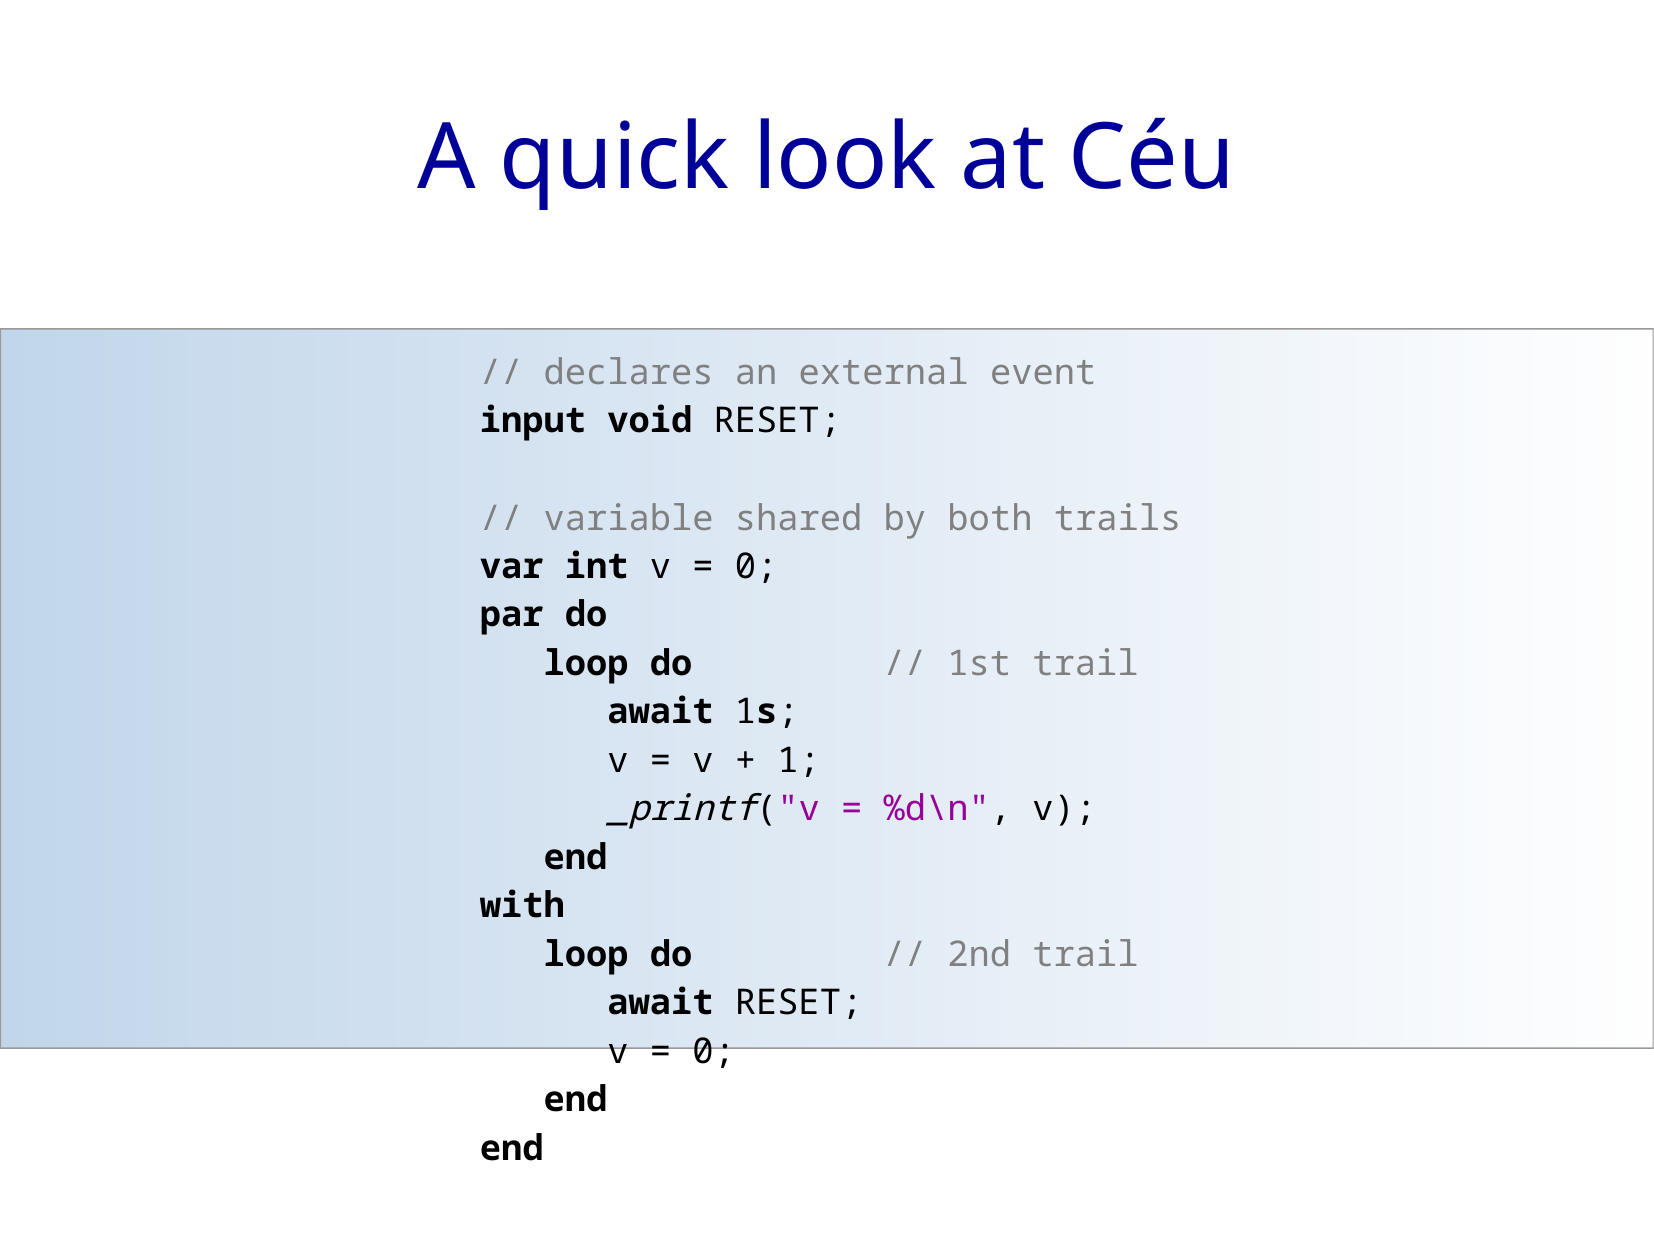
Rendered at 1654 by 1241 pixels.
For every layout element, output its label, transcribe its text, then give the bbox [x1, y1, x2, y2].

text_box [0, 328, 1654, 1049]
text_box // declares an external event input void RESET; // variable shared by both trails var int v = 0; par do loop do // 1st trail await 1s; v = v + 1; _printf("v = %d\n", v); end with loop do // 2nd trail await RESET; v = 0; end end [465, 339, 1205, 1039]
text_box [697, 1040, 706, 1049]
title A quick look at Céu [82, 49, 1571, 257]
